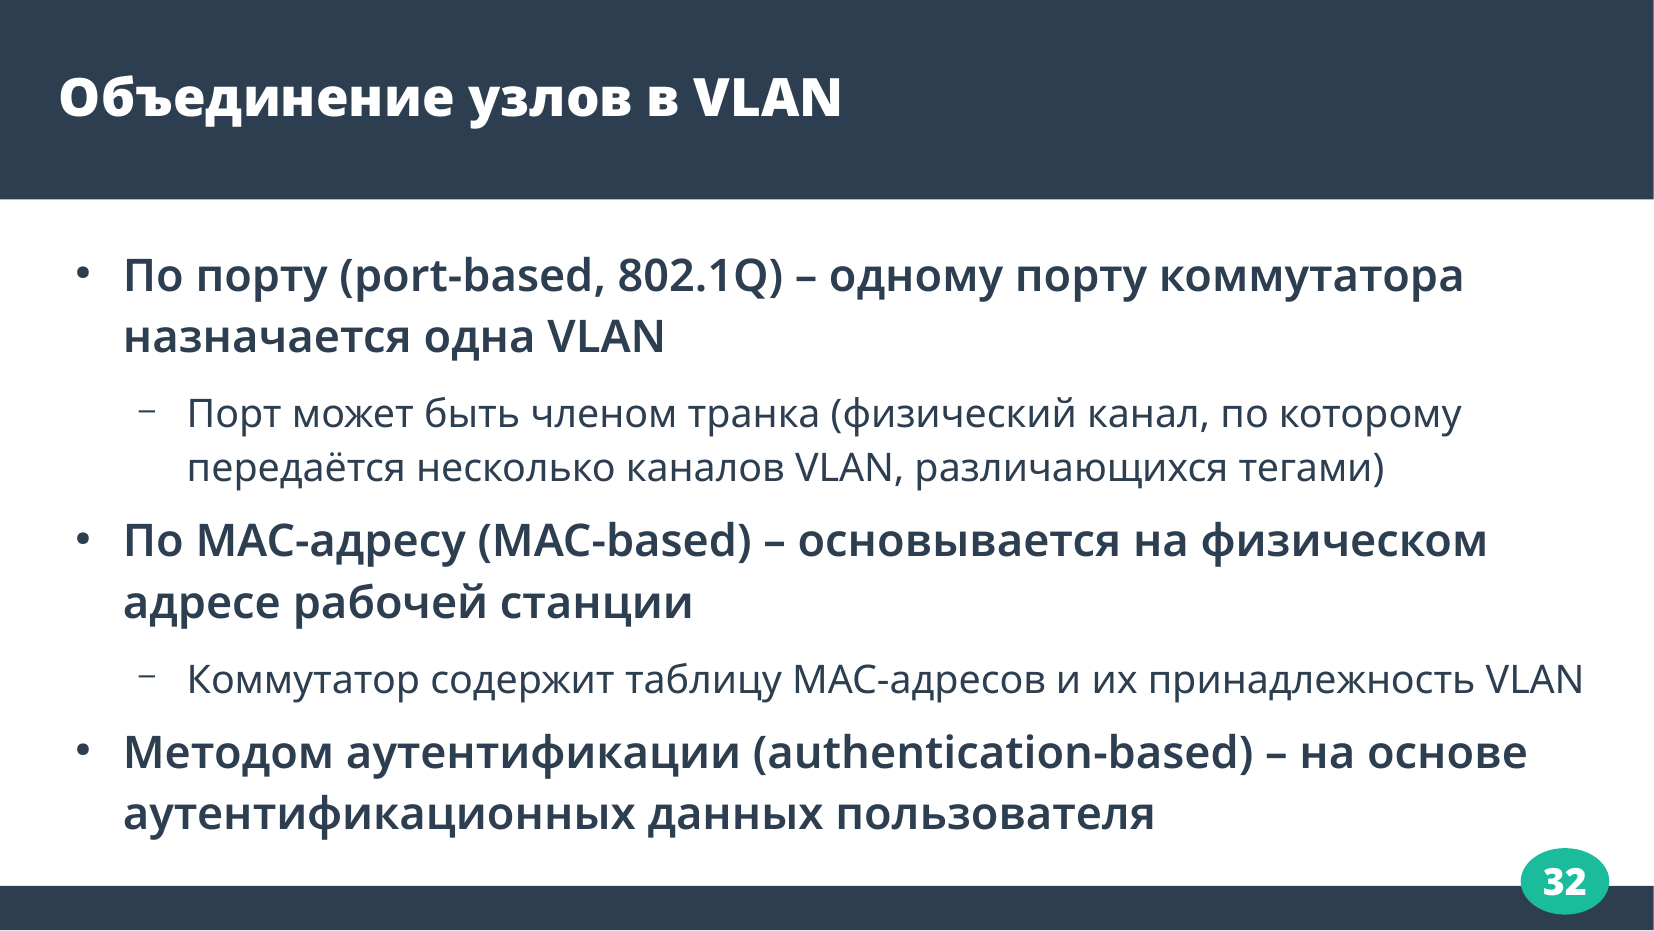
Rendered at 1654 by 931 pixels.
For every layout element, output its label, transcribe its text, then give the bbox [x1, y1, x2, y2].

list По порту (port-based, 802.1Q) – одному порту коммутатора назначается одна VLAN Порт может быть членом транка (физический канал, по которому передаётся несколько каналов VLAN, различающихся тегами) По MAC-адресу (MAC-based) – основывается на физическом адресе рабочей станции Коммутатор содержит таблицу MAC-адресов и их принадлежность VLAN Методом аутентификации (authentication-based) – на основе аутентификационных данных пользователя [59, 243, 1595, 864]
title Объединение узлов в VLAN [59, 37, 1595, 155]
